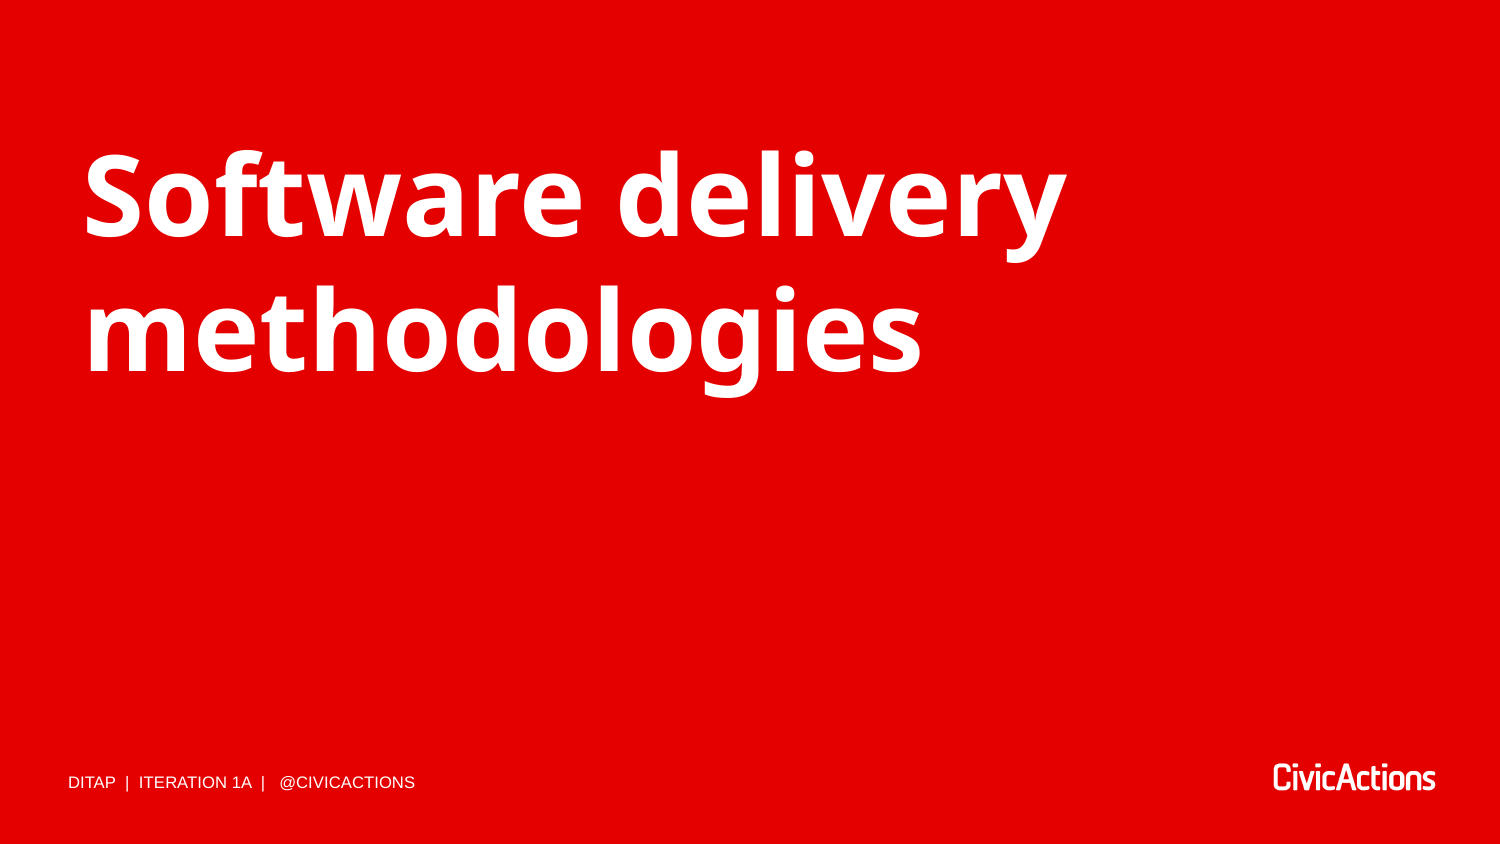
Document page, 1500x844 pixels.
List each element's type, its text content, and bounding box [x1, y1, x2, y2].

title Software delivery methodologies [73, 114, 1354, 470]
picture [1271, 758, 1438, 795]
